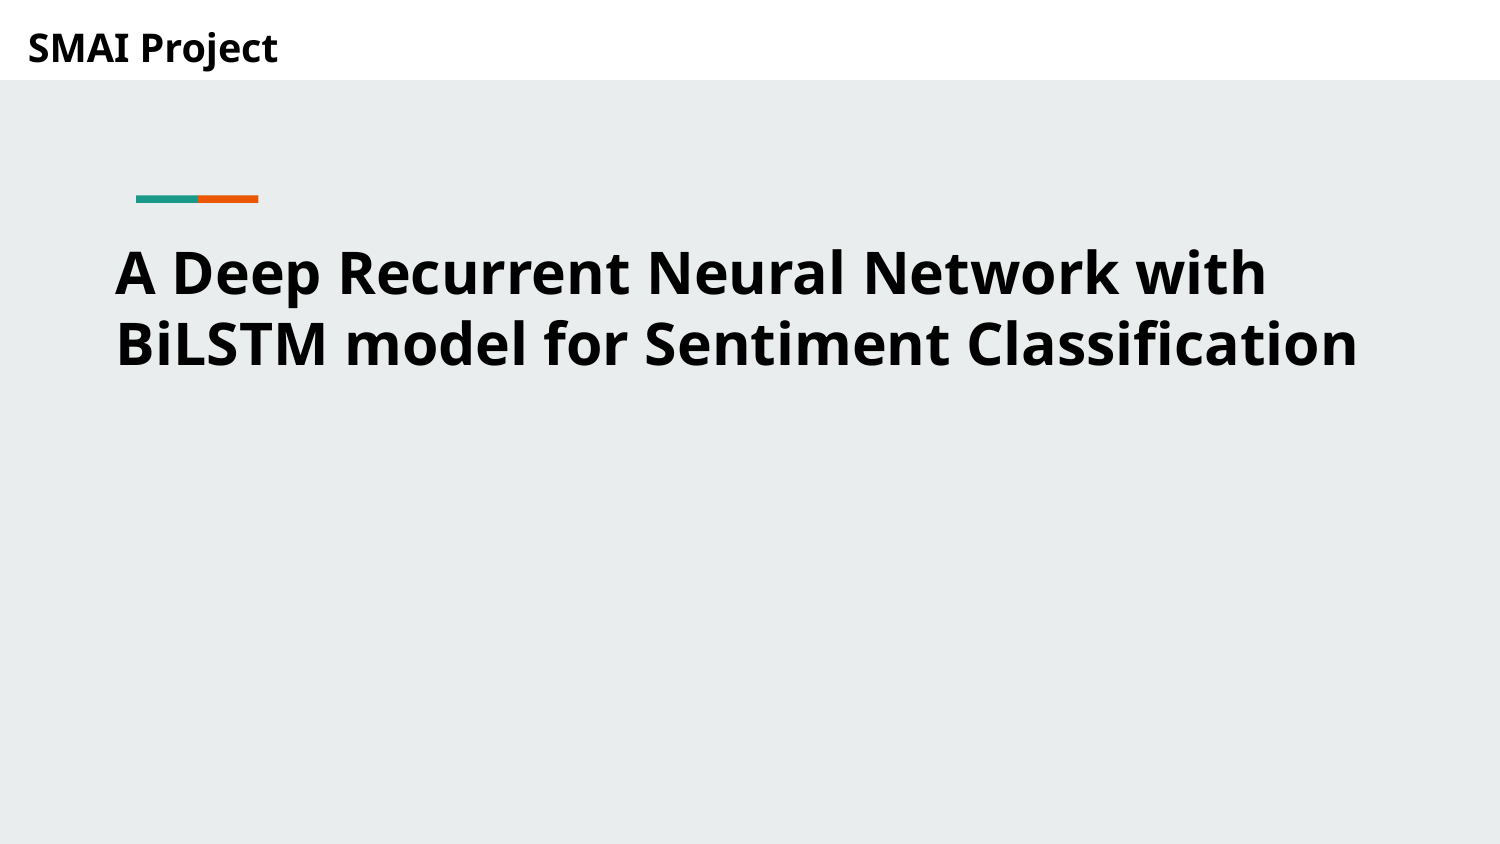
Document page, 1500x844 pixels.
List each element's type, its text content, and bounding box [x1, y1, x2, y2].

title A Deep Recurrent Neural Network with BiLSTM model for Sentiment Classification [100, 220, 1400, 448]
title SMAI Project [12, 8, 461, 96]
